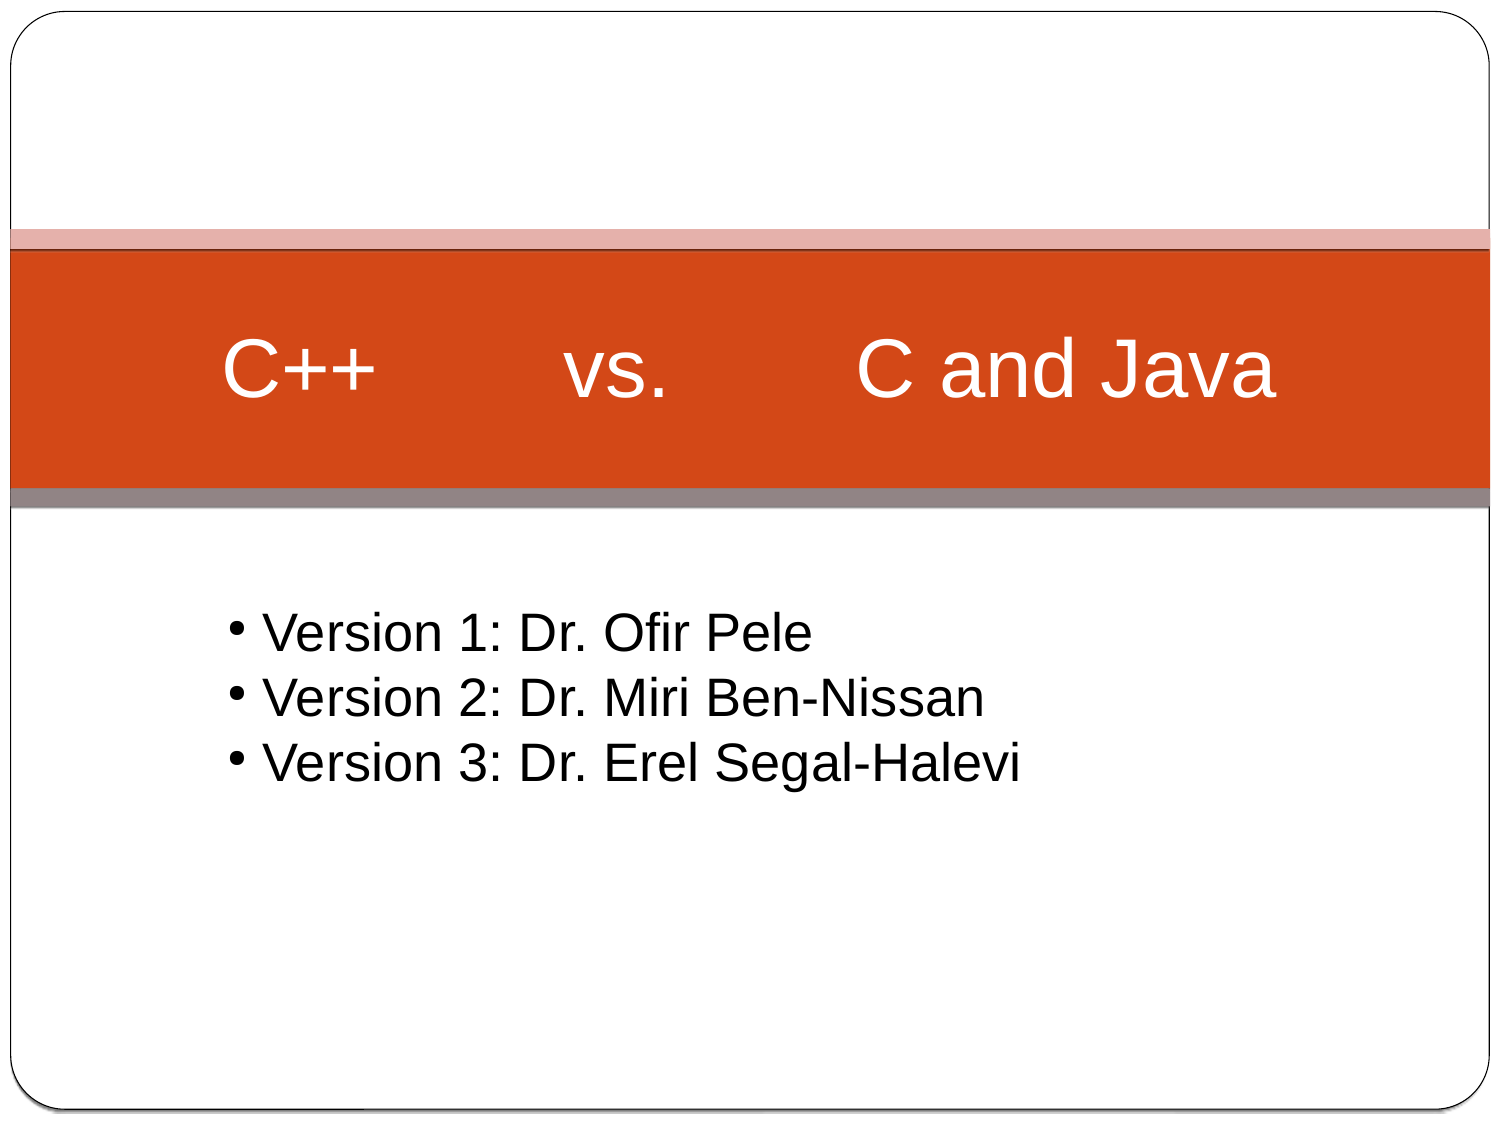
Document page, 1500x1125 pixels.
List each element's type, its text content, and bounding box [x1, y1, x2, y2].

title C++ vs. C and Java [75, 247, 1425, 489]
subtitle Version 1: Dr. Ofir Pele Version 2: Dr. Miri Ben-Nissan Version 3: Dr. Erel Segal-Halevi [212, 525, 1263, 788]
